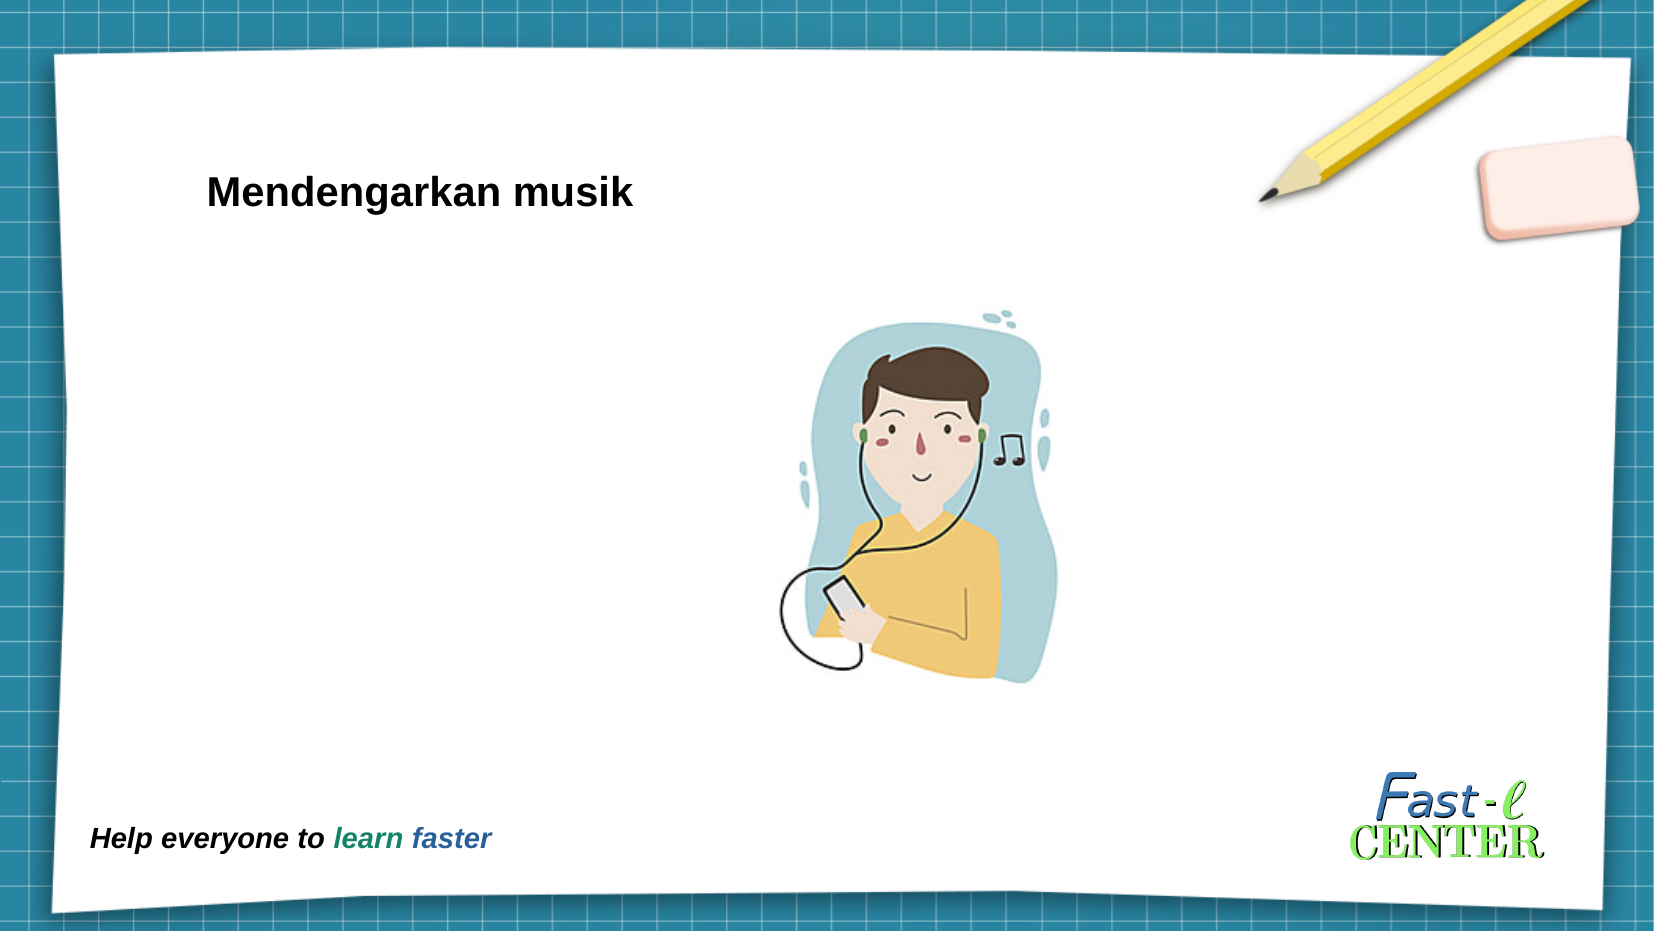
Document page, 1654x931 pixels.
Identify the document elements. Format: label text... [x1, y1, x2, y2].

text_box Mendengarkan musik [191, 160, 676, 226]
text_box Help everyone to learn faster [75, 814, 507, 863]
picture [0, 0, 1654, 931]
